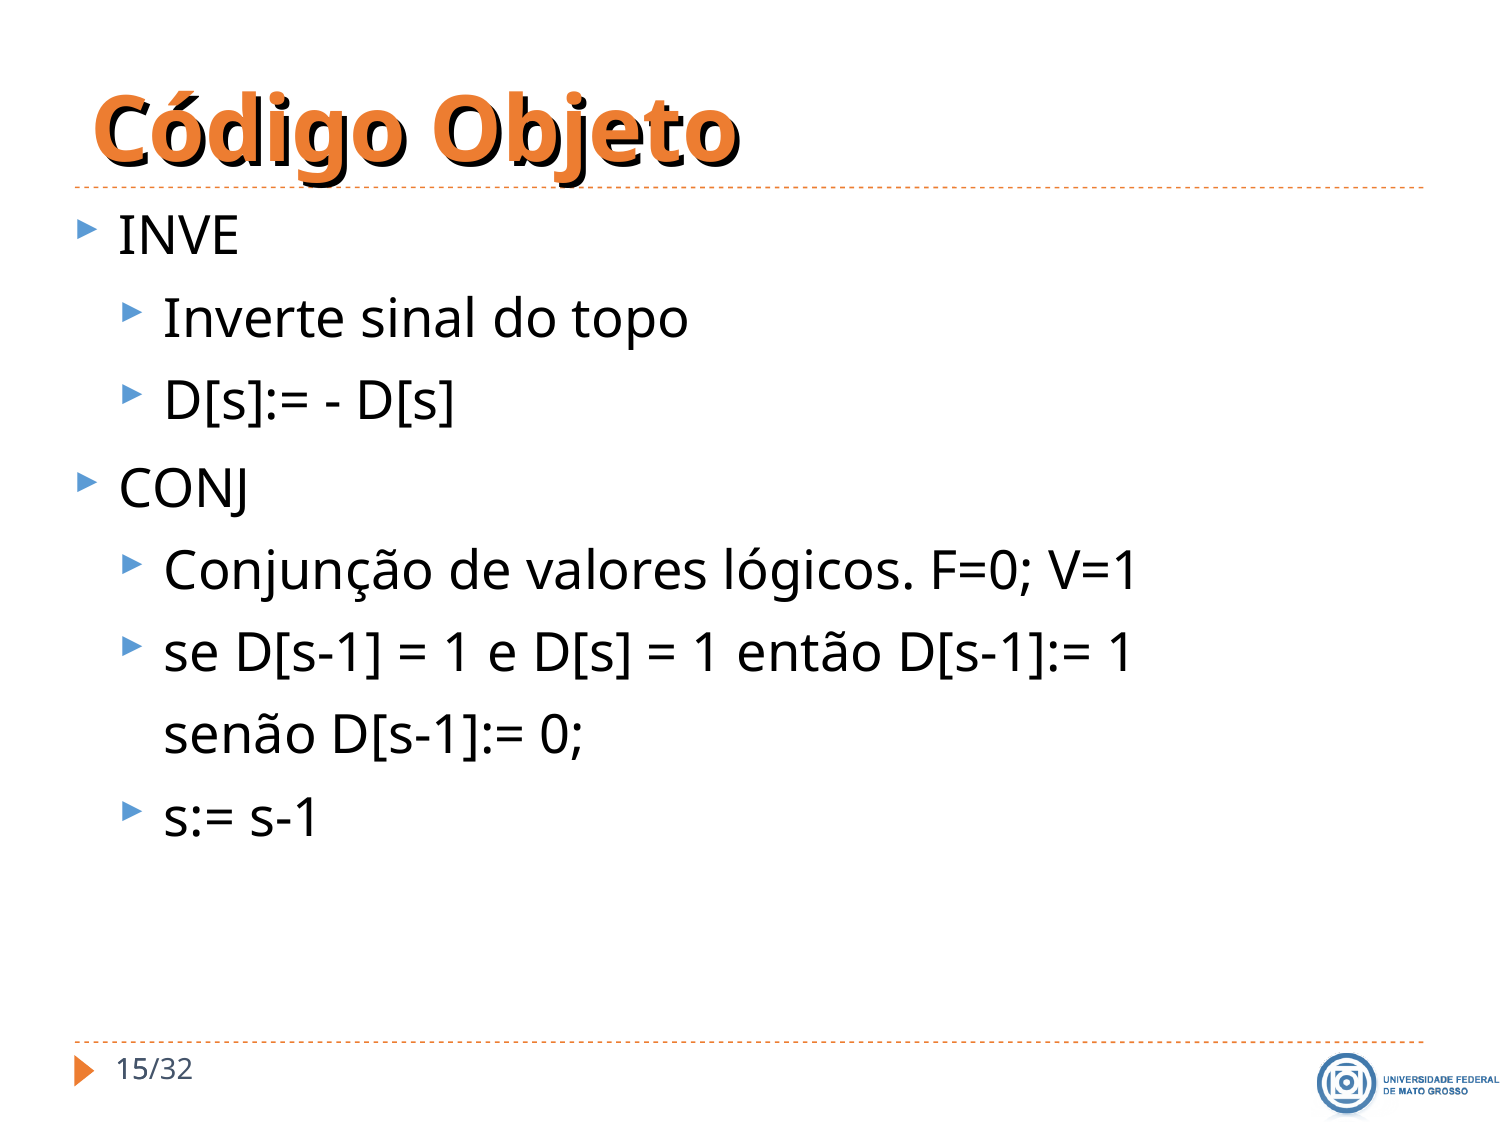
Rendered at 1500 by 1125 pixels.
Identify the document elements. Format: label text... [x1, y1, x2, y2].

text_box <número> [100, 1042, 426, 1103]
list INVE Inverte sinal do topo D[s]:= - D[s] CONJ Conjunção de valores lógicos. F=0; V=1 se D[s-1] = 1 e D[s] = 1 então D[s-1]:= 1 senão D[s-1]:= 0; s:= s-1 [59, 200, 1410, 1011]
picture [1311, 1048, 1500, 1122]
title Código Objeto [75, 24, 1426, 188]
